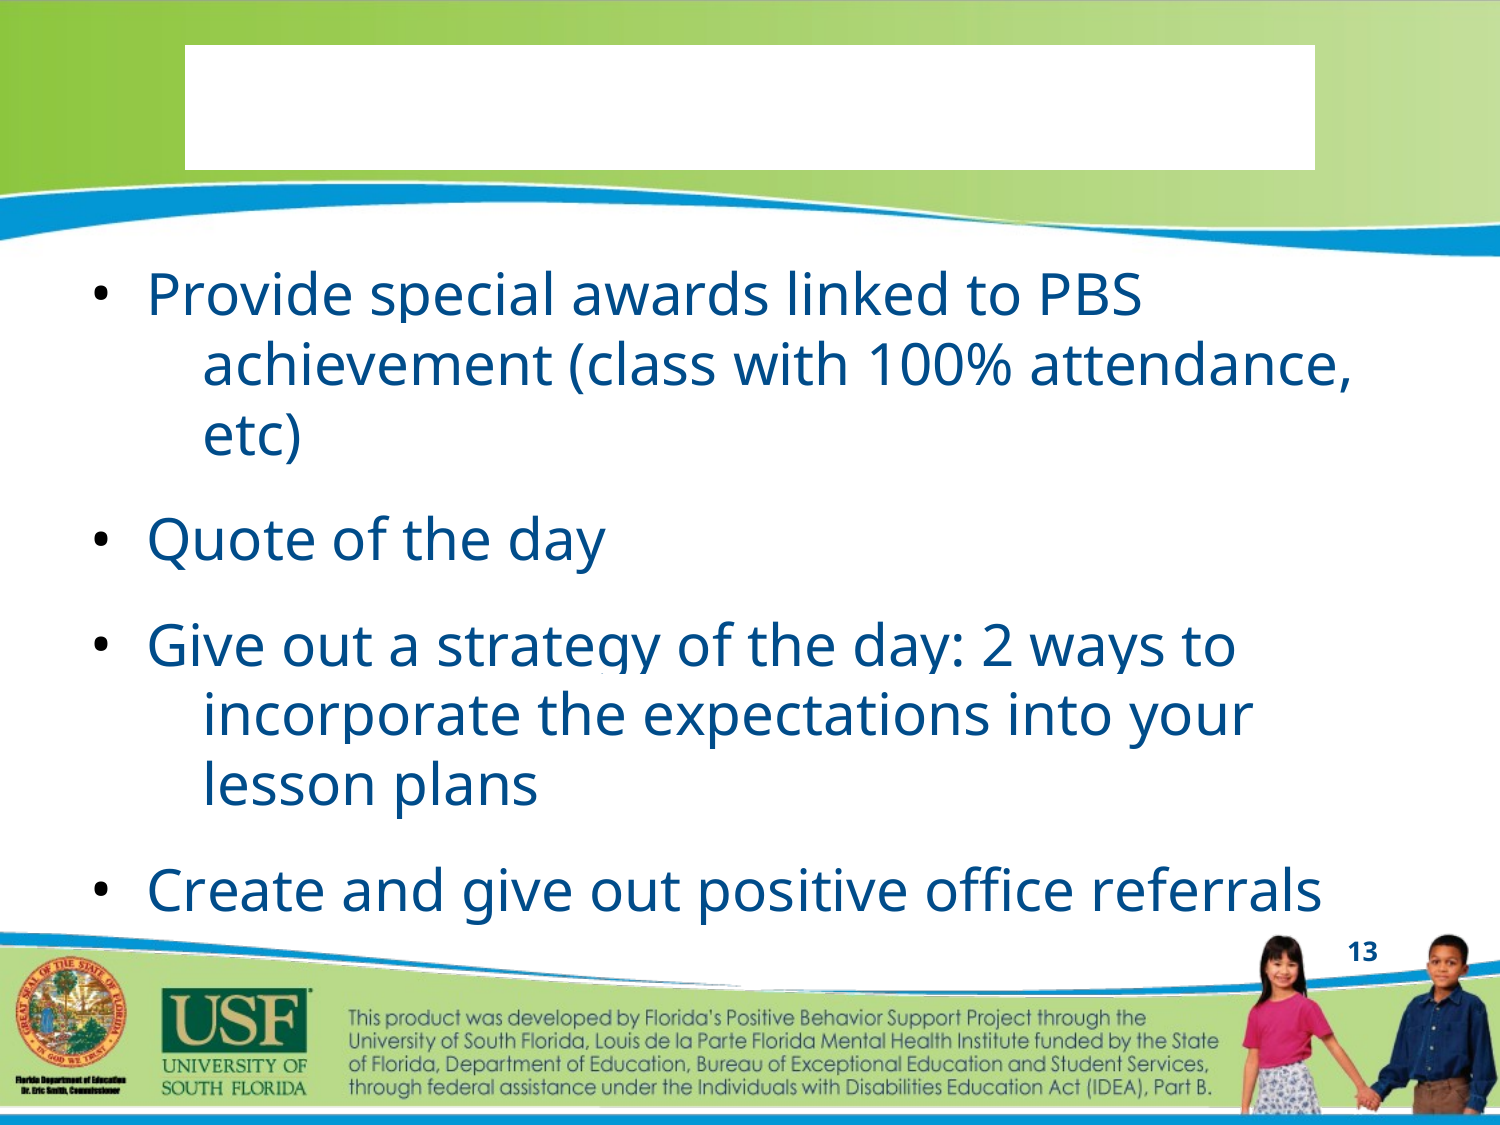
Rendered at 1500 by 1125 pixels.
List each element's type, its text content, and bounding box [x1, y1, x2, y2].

list Provide special awards linked to PBS achievement (class with 100% attendance, etc) Quote of the day Give out a strategy of the day: 2 ways to incorporate the expectations into your lesson plans Create and give out positive office referrals [75, 249, 1426, 938]
title Moral-Building Activities [75, 24, 1426, 188]
picture [0, 928, 75, 935]
picture [1426, 254, 1500, 258]
picture [0, 0, 1500, 258]
picture [0, 928, 1500, 1116]
